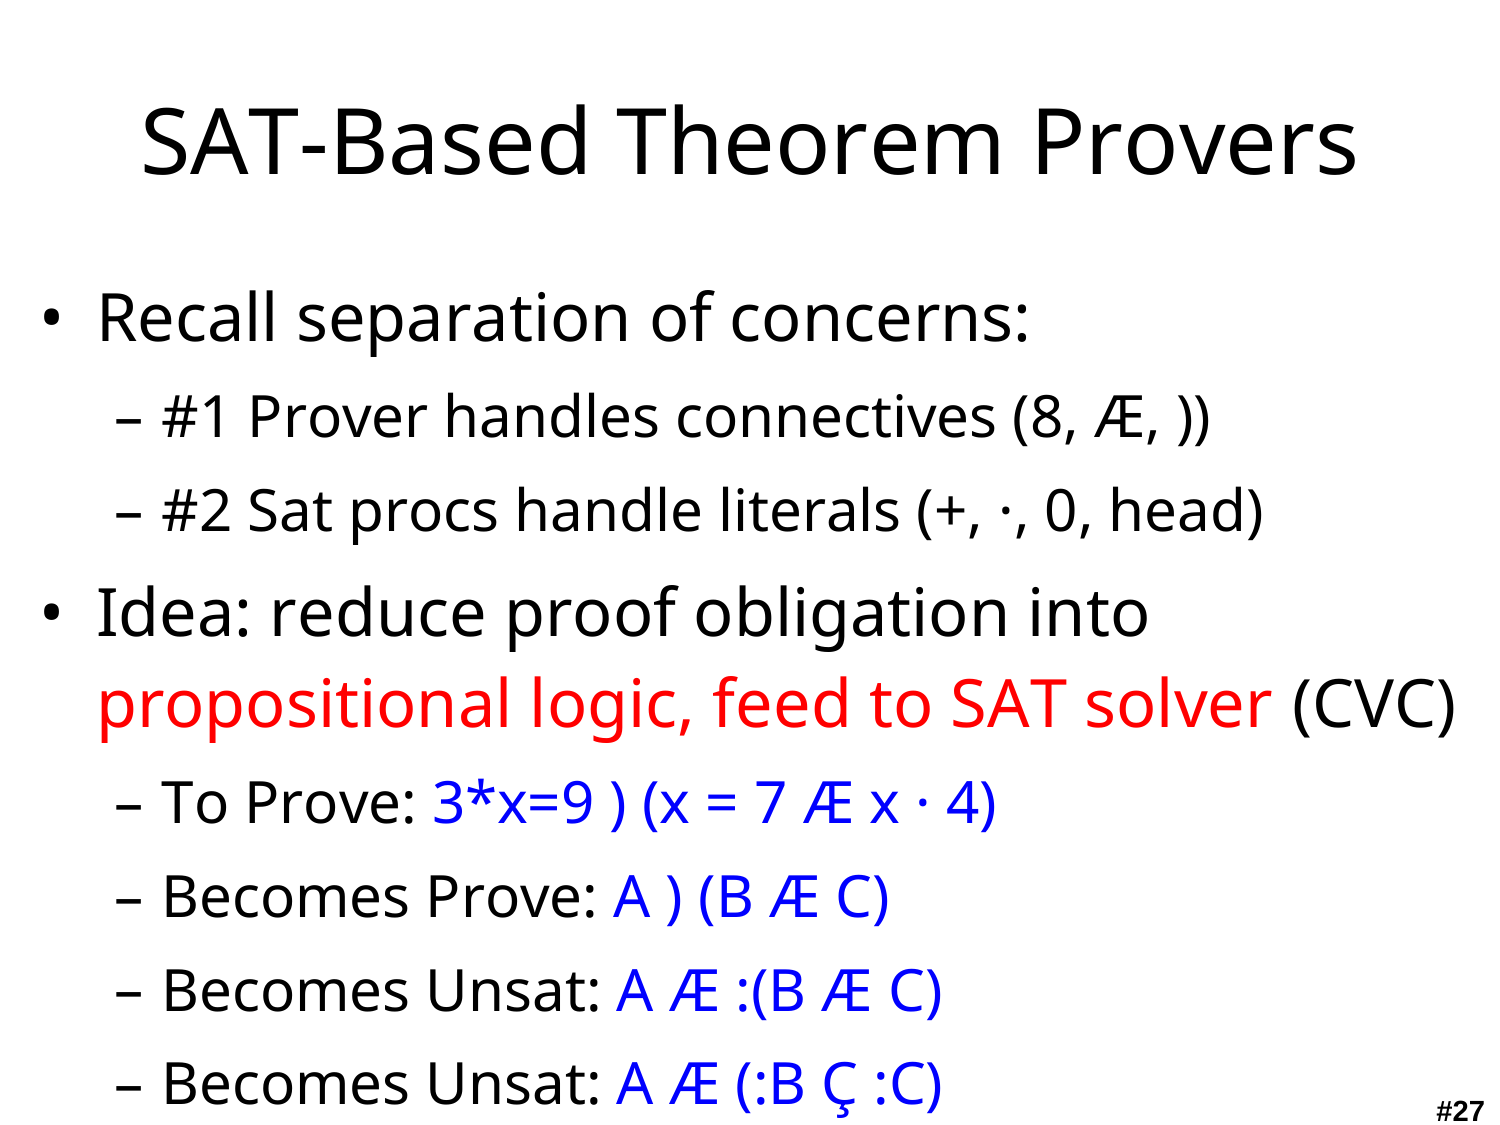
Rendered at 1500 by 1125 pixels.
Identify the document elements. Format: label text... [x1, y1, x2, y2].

list Recall separation of concerns: #1 Prover handles connectives (8, Æ, )) #2 Sat procs handle literals (+, ·, 0, head) Idea: reduce proof obligation into propositional logic, feed to SAT solver (CVC) To Prove: 3*x=9 ) (x = 7 Æ x · 4) Becomes Prove: A ) (B Æ C) Becomes Unsat: A Æ :(B Æ C) Becomes Unsat: A Æ (:B Ç :C) [24, 262, 1476, 1101]
title SAT-Based Theorem Provers [24, 45, 1476, 233]
